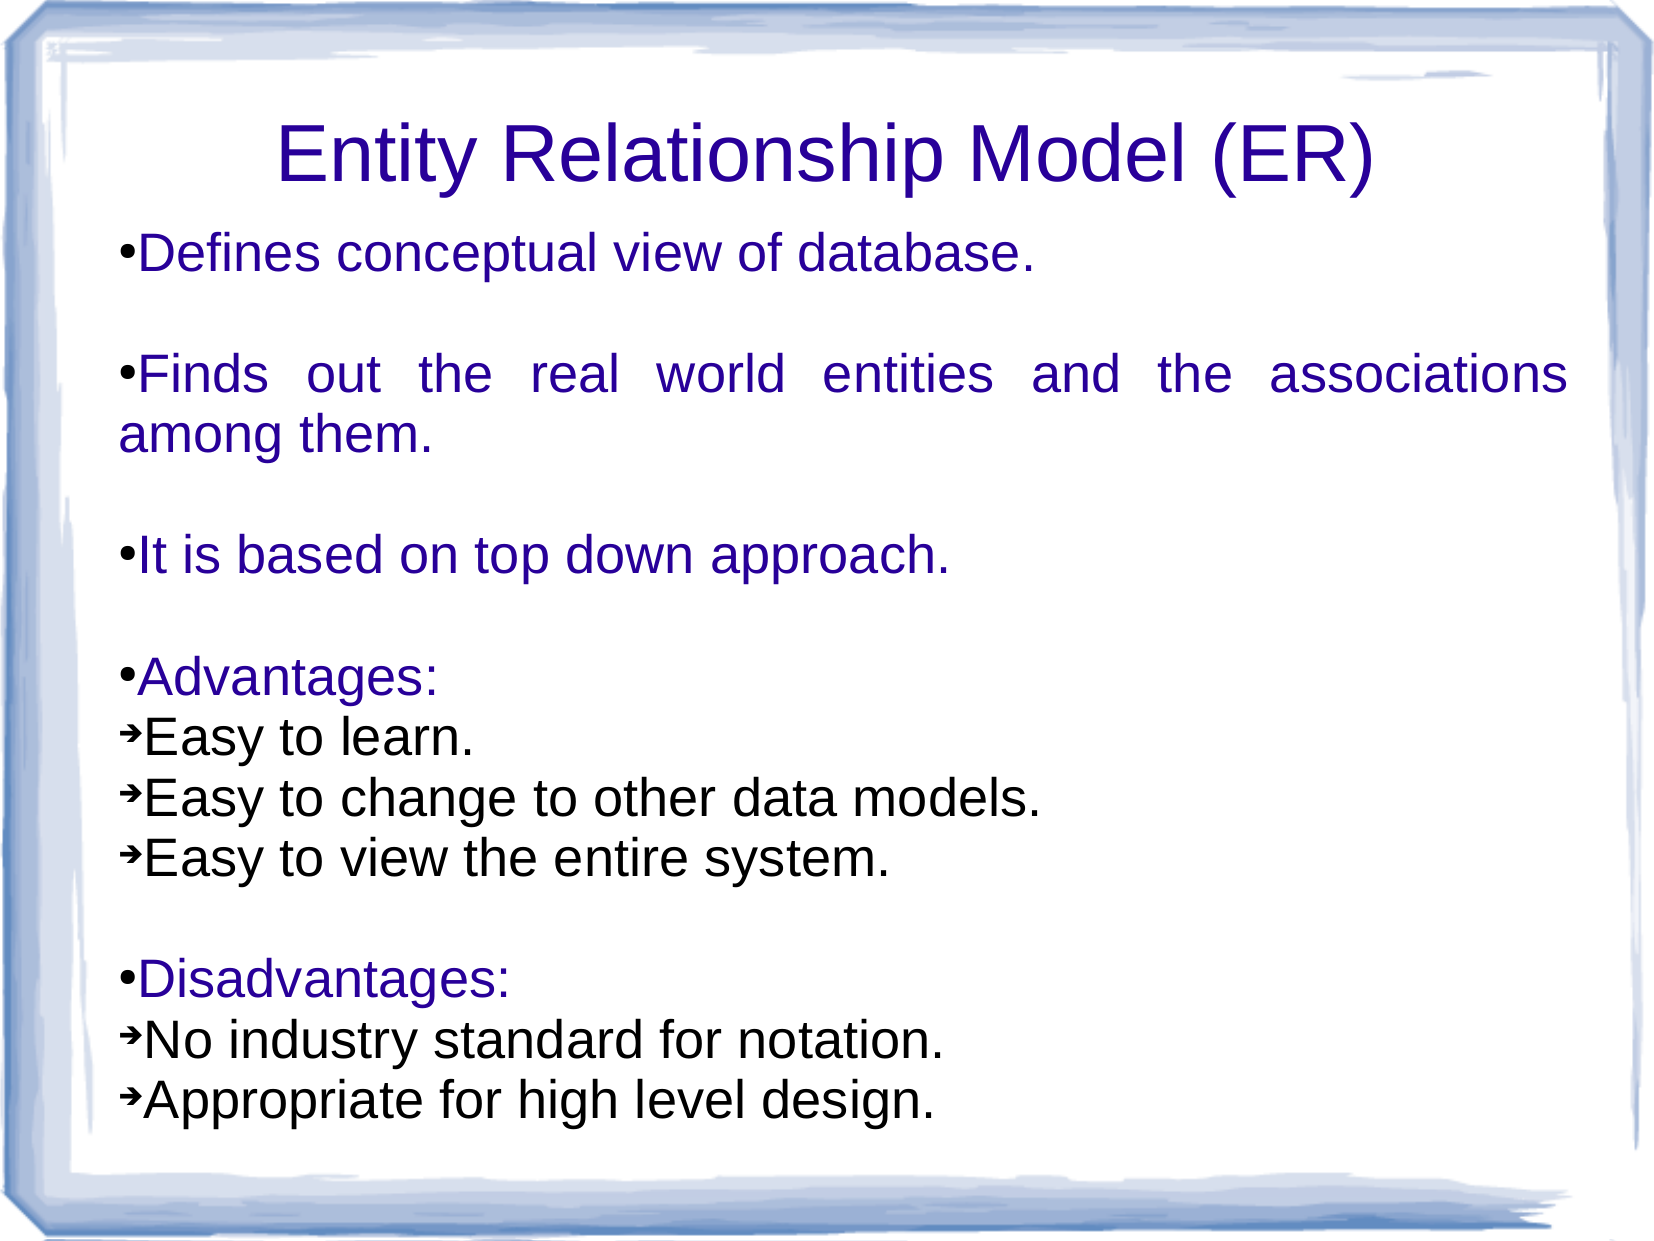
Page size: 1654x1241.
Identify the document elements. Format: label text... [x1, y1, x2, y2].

picture [0, 0, 1654, 1241]
subtitle Defines conceptual view of database. Finds out the real world entities and the associations among them. It is based on top down approach. Advantages: Easy to learn. Easy to change to other data models. Easy to view the entire system. Disadvantages: No industry standard for notation. Appropriate for high level design. [118, 222, 1571, 1131]
title Entity Relationship Model (ER) [82, 49, 1571, 257]
